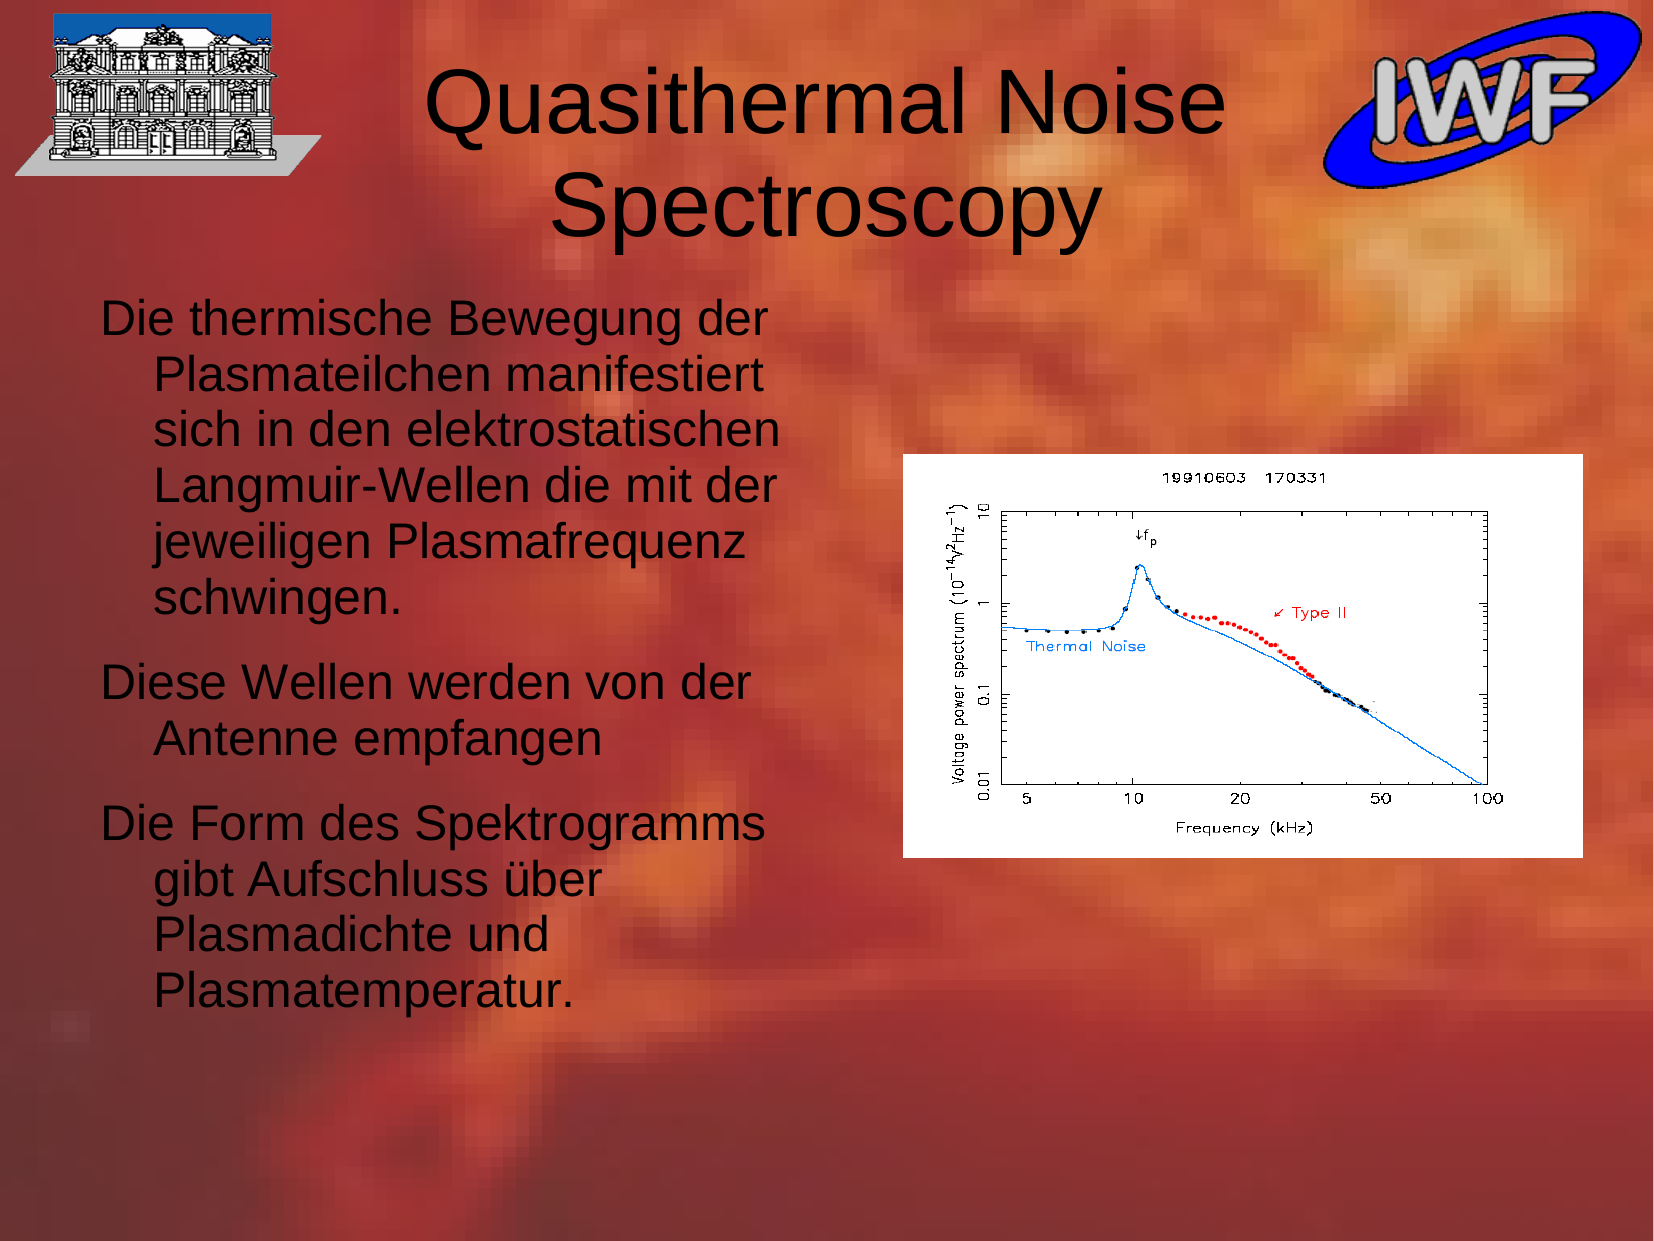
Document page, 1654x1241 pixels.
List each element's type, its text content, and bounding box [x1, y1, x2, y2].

list Die thermische Bewegung der Plasmateilchen manifestiert sich in den elektrostatischen Langmuir-Wellen die mit der jeweiligen Plasmafrequenz schwingen. Diese Wellen werden von der Antenne empfangen Die Form des Spektrogramms gibt Aufschluss über Plasmadichte und Plasmatemperatur. [82, 290, 809, 1094]
picture [0, 0, 1654, 1241]
title Quasithermal Noise Spectroscopy [82, 49, 1571, 257]
